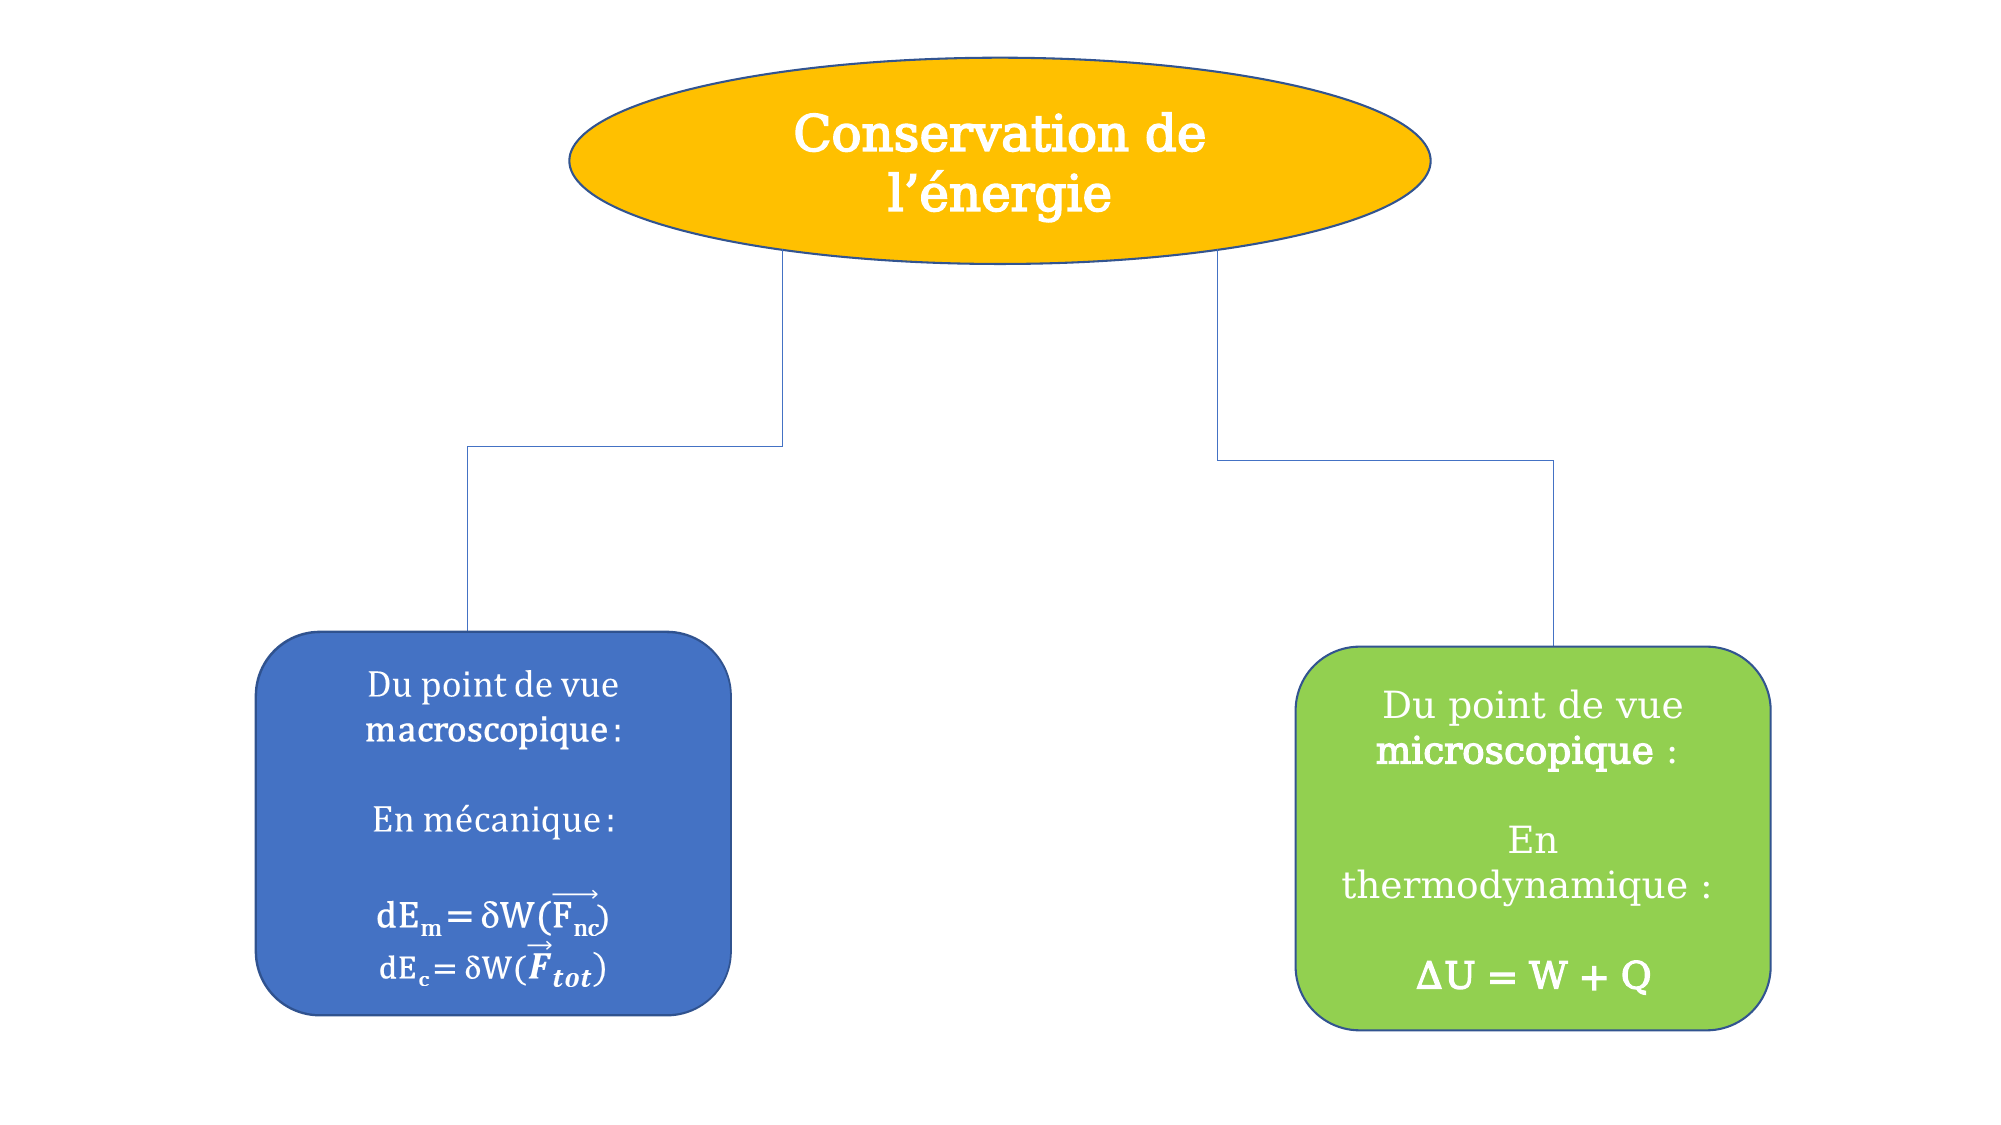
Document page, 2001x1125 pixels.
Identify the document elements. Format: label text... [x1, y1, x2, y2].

text_box [255, 631, 731, 1016]
text_box Conservation de l’énergie [569, 57, 1431, 264]
text_box Du point de vue microscopique : En thermodynamique : ΔU = W + Q [1295, 646, 1771, 1031]
